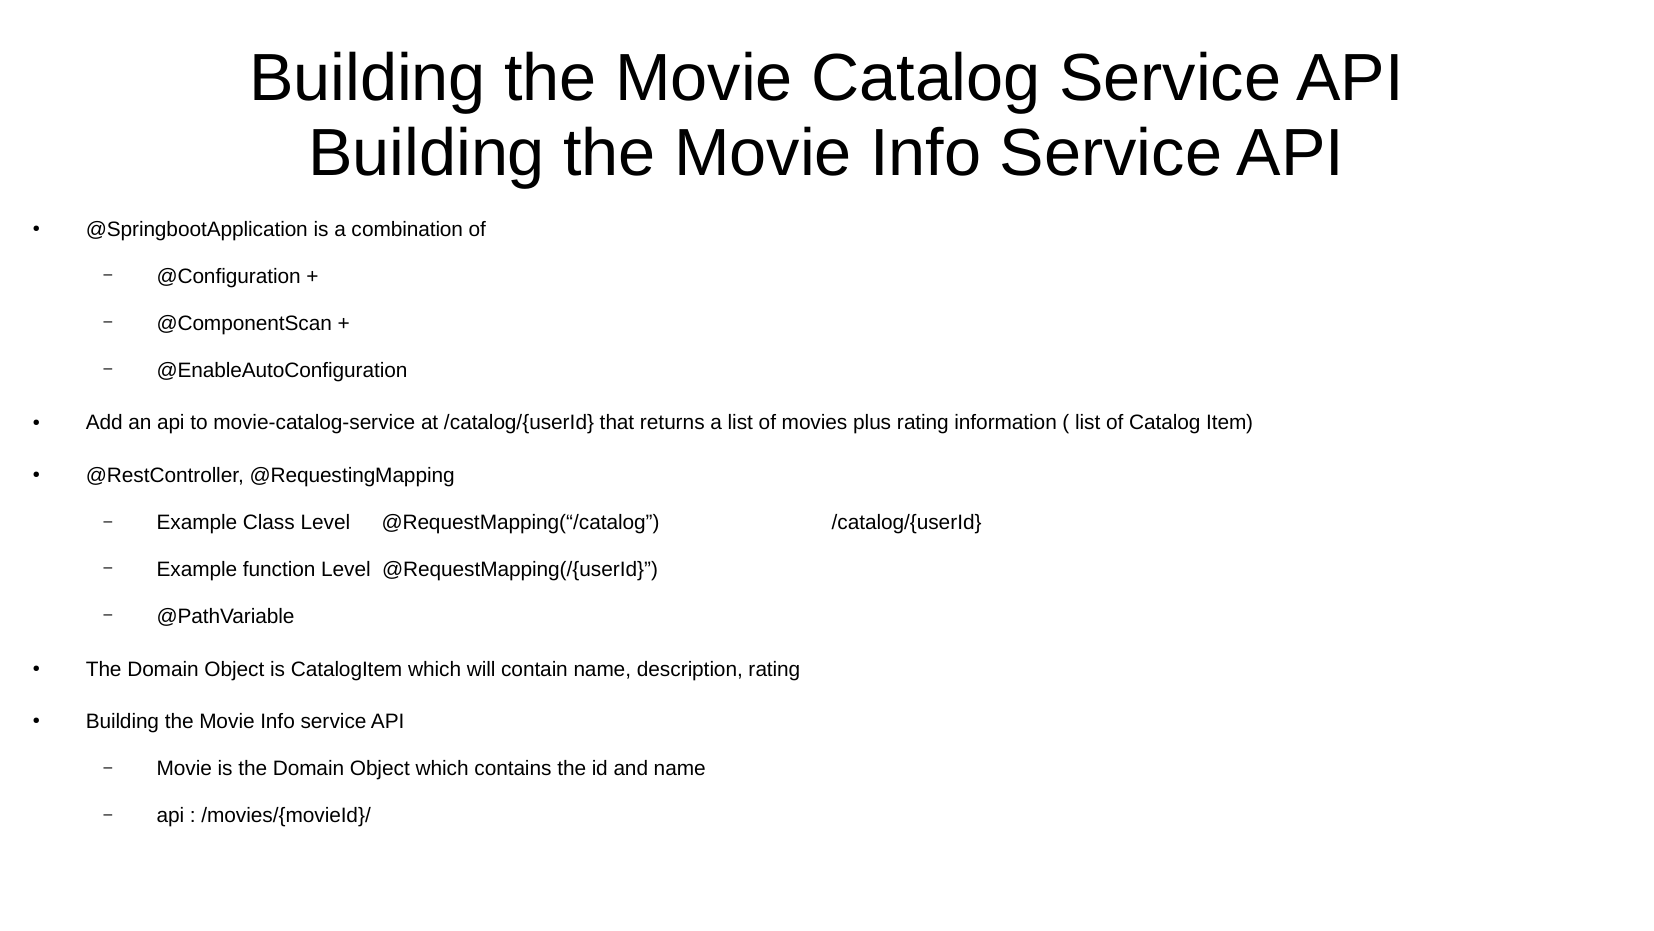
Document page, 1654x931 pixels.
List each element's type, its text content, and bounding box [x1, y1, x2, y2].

list @SpringbootApplication is a combination of @Configuration + @ComponentScan + @EnableAutoConfiguration Add an api to movie-catalog-service at /catalog/{userId} that returns a list of movies plus rating information ( list of Catalog Item) @RestController, @RequestingMapping Example Class Level @RequestMapping(“/catalog”) /catalog/{userId} Example function Level @RequestMapping(/{userId}”) @PathVariable The Domain Object is CatalogItem which will contain name, description, rating Building the Movie Info service API Movie is the Domain Object which contains the id and name api : /movies/{movieId}/ [15, 217, 1571, 916]
title Building the Movie Catalog Service API Building the Movie Info Service API [82, 37, 1571, 193]
